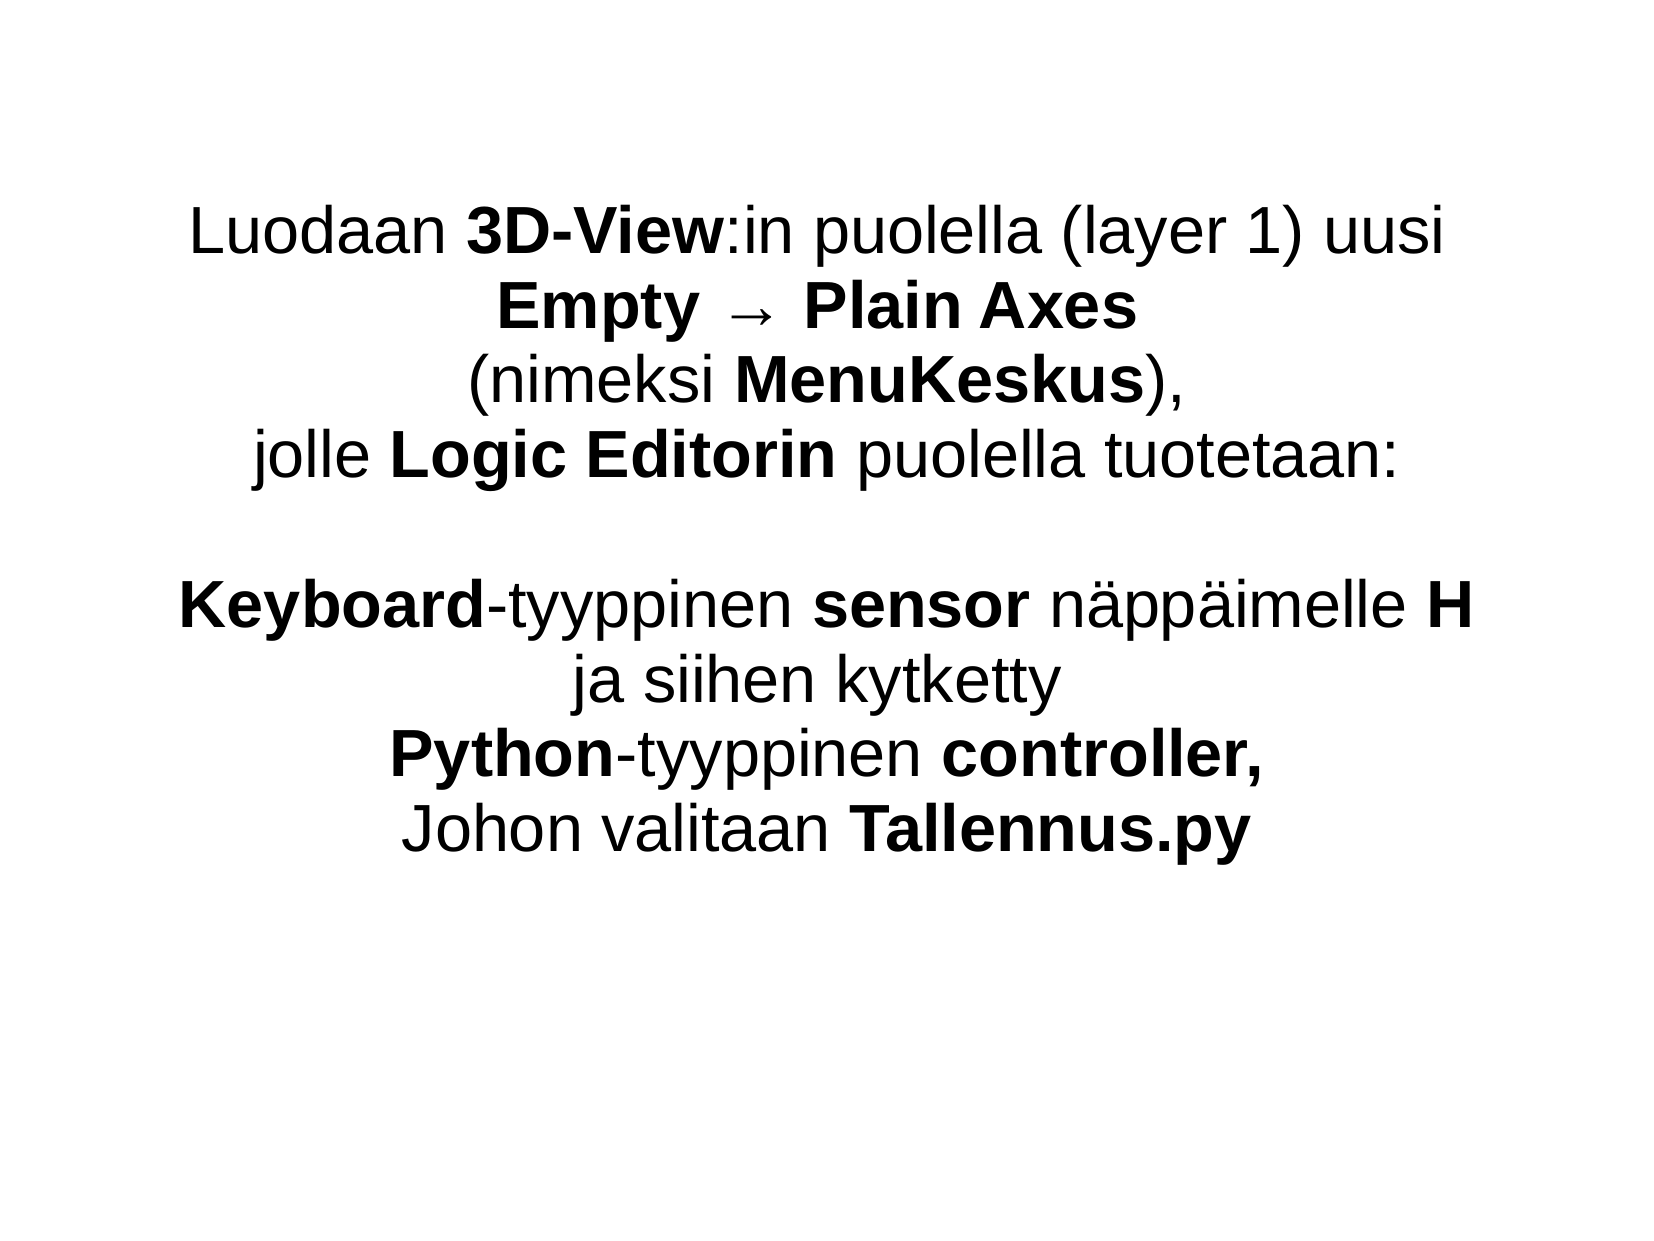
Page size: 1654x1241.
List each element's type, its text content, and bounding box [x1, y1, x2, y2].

subtitle Luodaan 3D-View:in puolella (layer 1) uusi Empty → Plain Axes (nimeksi MenuKeskus), jolle Logic Editorin puolella tuotetaan: Keyboard-tyyppinen sensor näppäimelle H ja siihen kytketty Python-tyyppinen controller, Johon valitaan Tallennus.py [82, 49, 1571, 1010]
